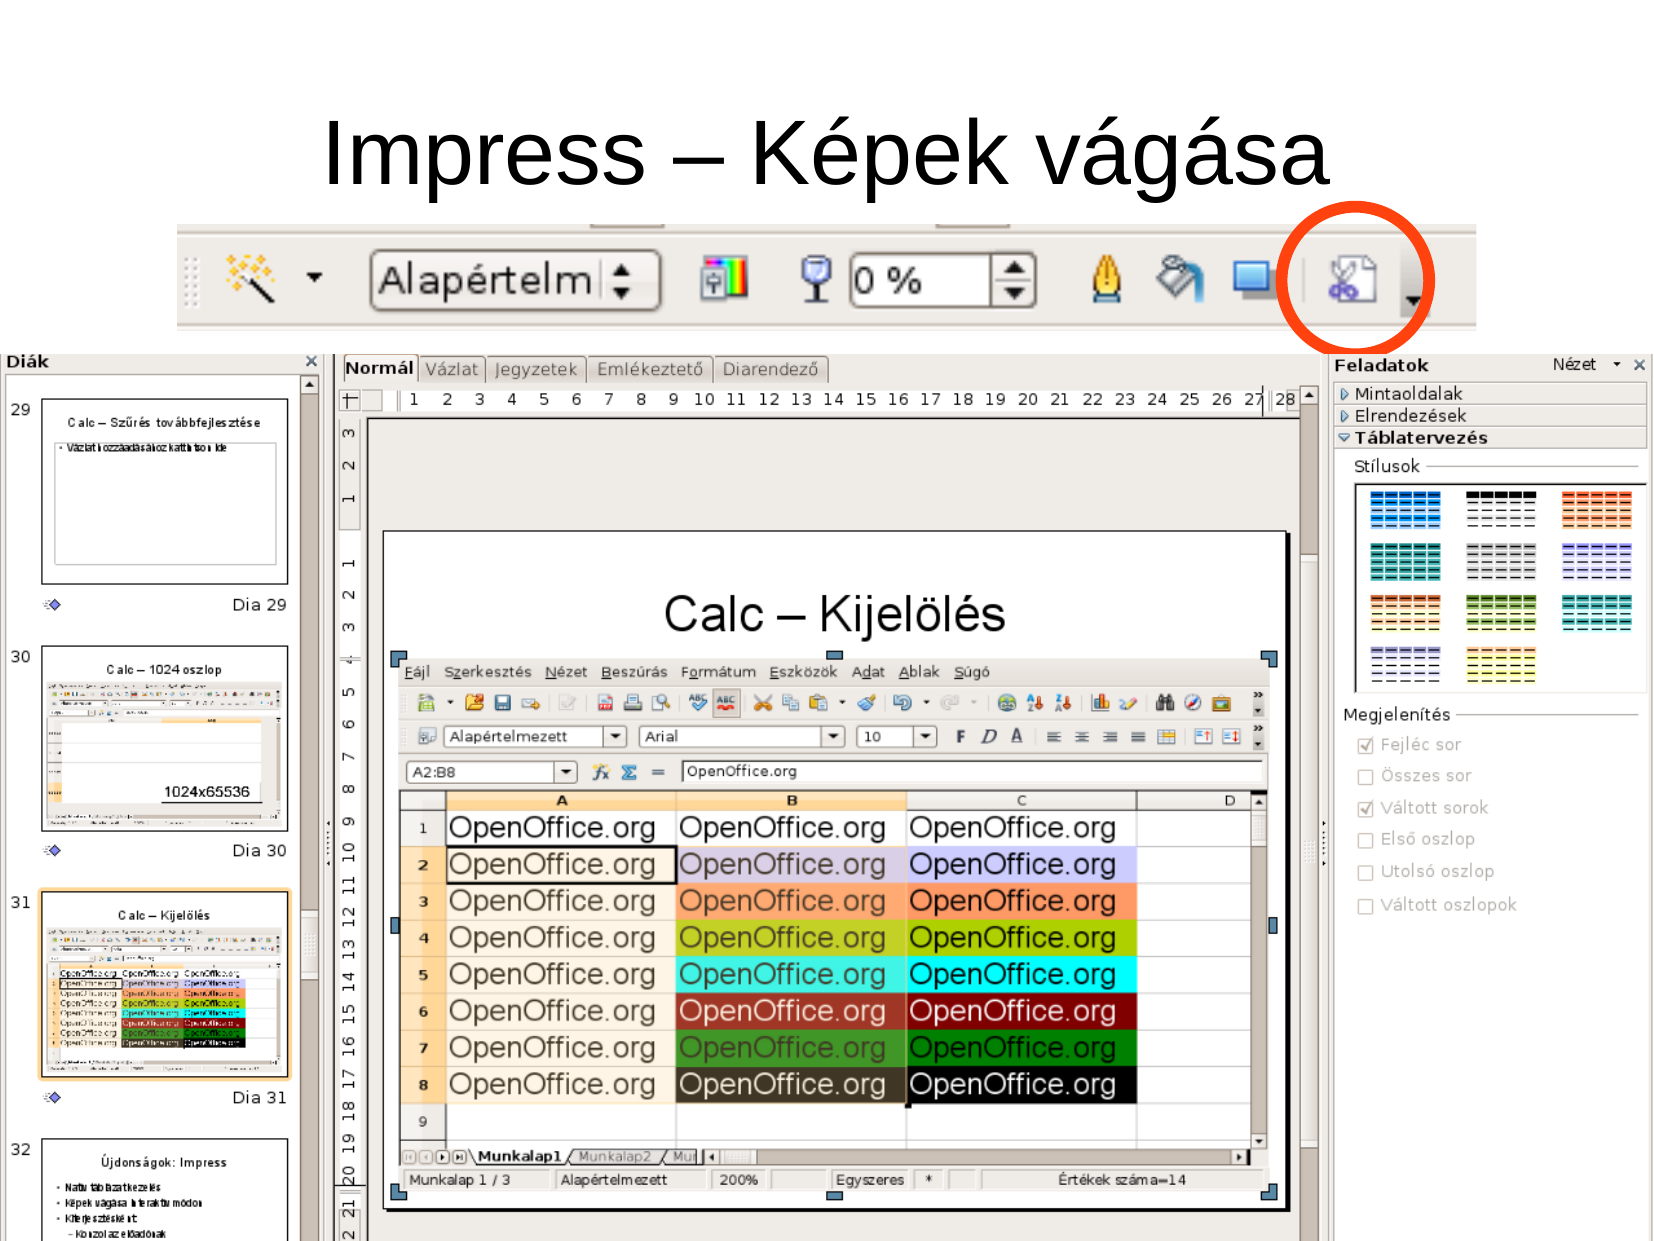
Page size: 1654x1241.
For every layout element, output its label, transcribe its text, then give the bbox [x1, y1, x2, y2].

picture [177, 224, 1298, 331]
picture [1288, 224, 1423, 331]
title Impress – Képek vágása [1320, 213, 1391, 224]
picture [1413, 224, 1477, 331]
picture [0, 354, 1654, 1241]
title Impress – Képek vágása [82, 56, 1571, 250]
